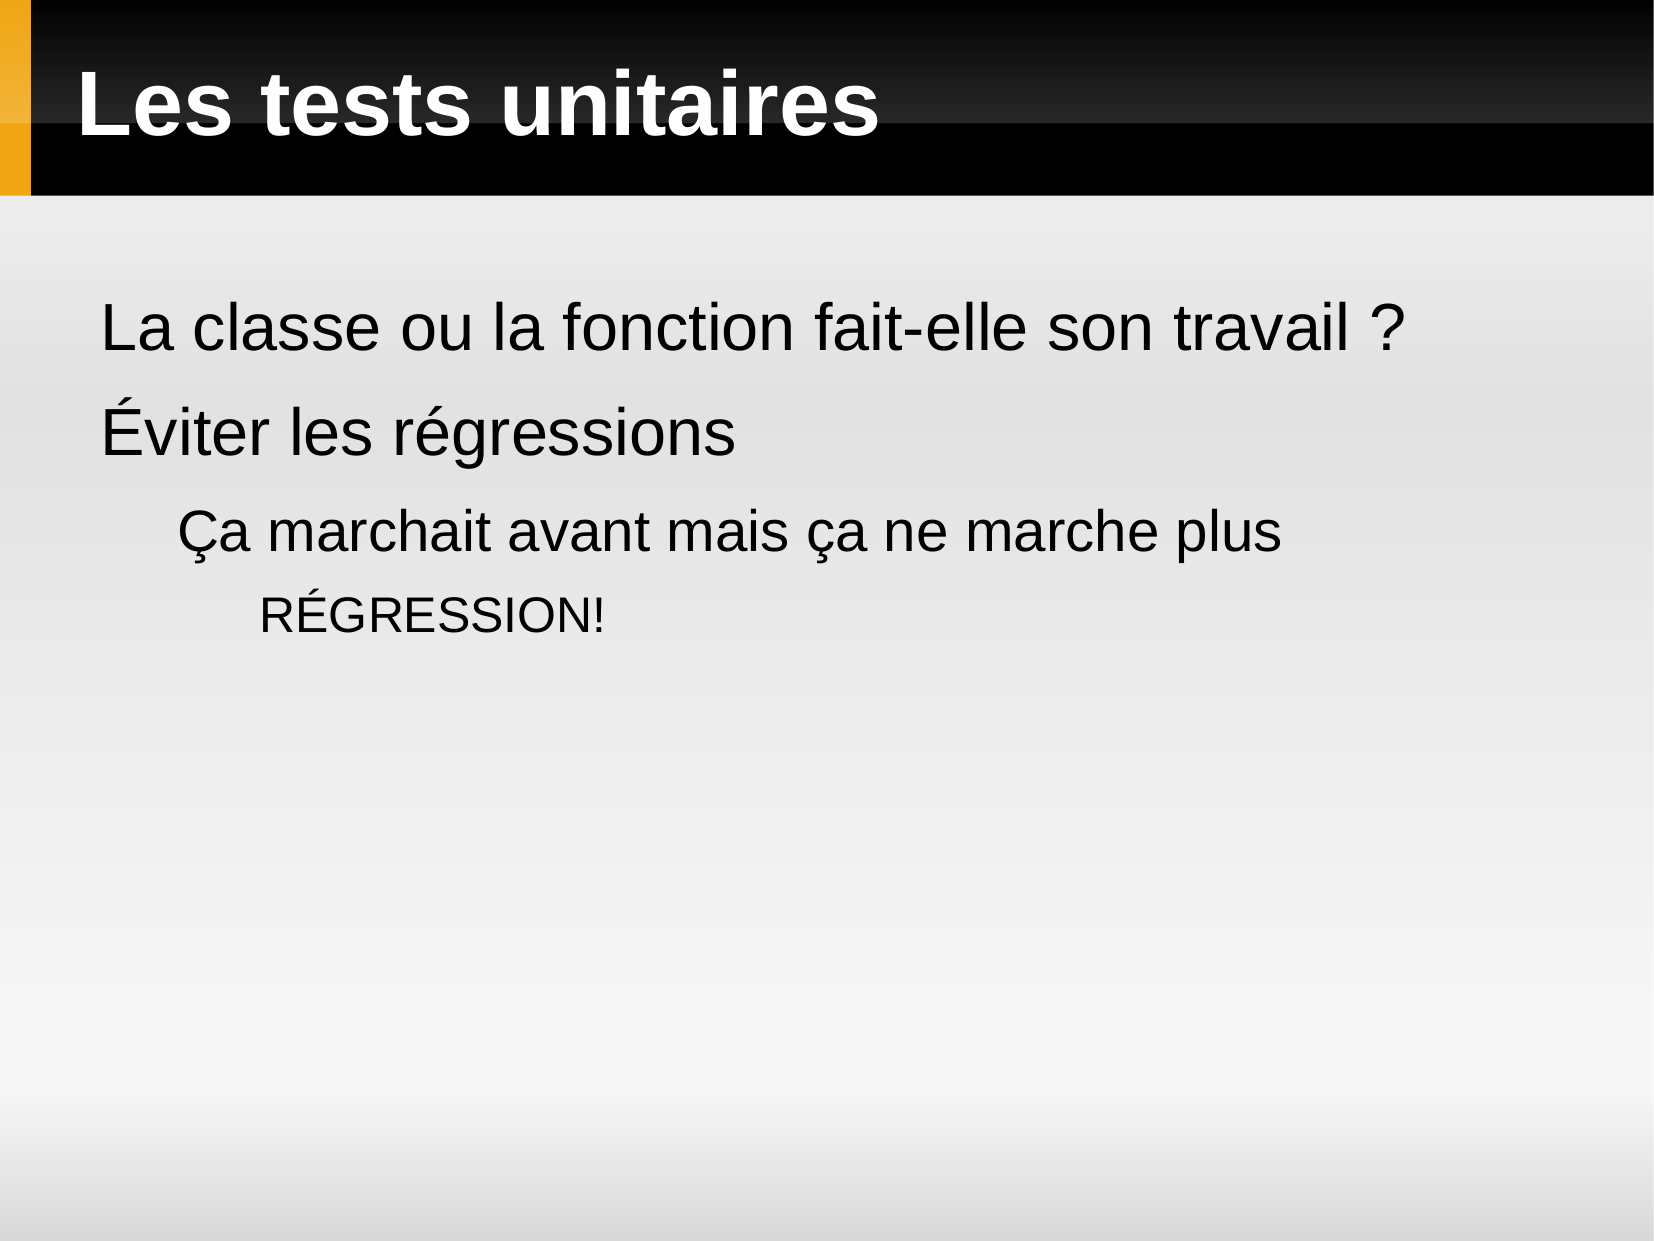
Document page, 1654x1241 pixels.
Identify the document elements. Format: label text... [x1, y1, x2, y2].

title Les tests unitaires [76, 7, 1565, 200]
picture [0, 0, 1654, 1241]
list La classe ou la fonction fait-elle son travail ? Éviter les régressions Ça marchait avant mais ça ne marche plus RÉGRESSION! [82, 290, 1571, 1094]
